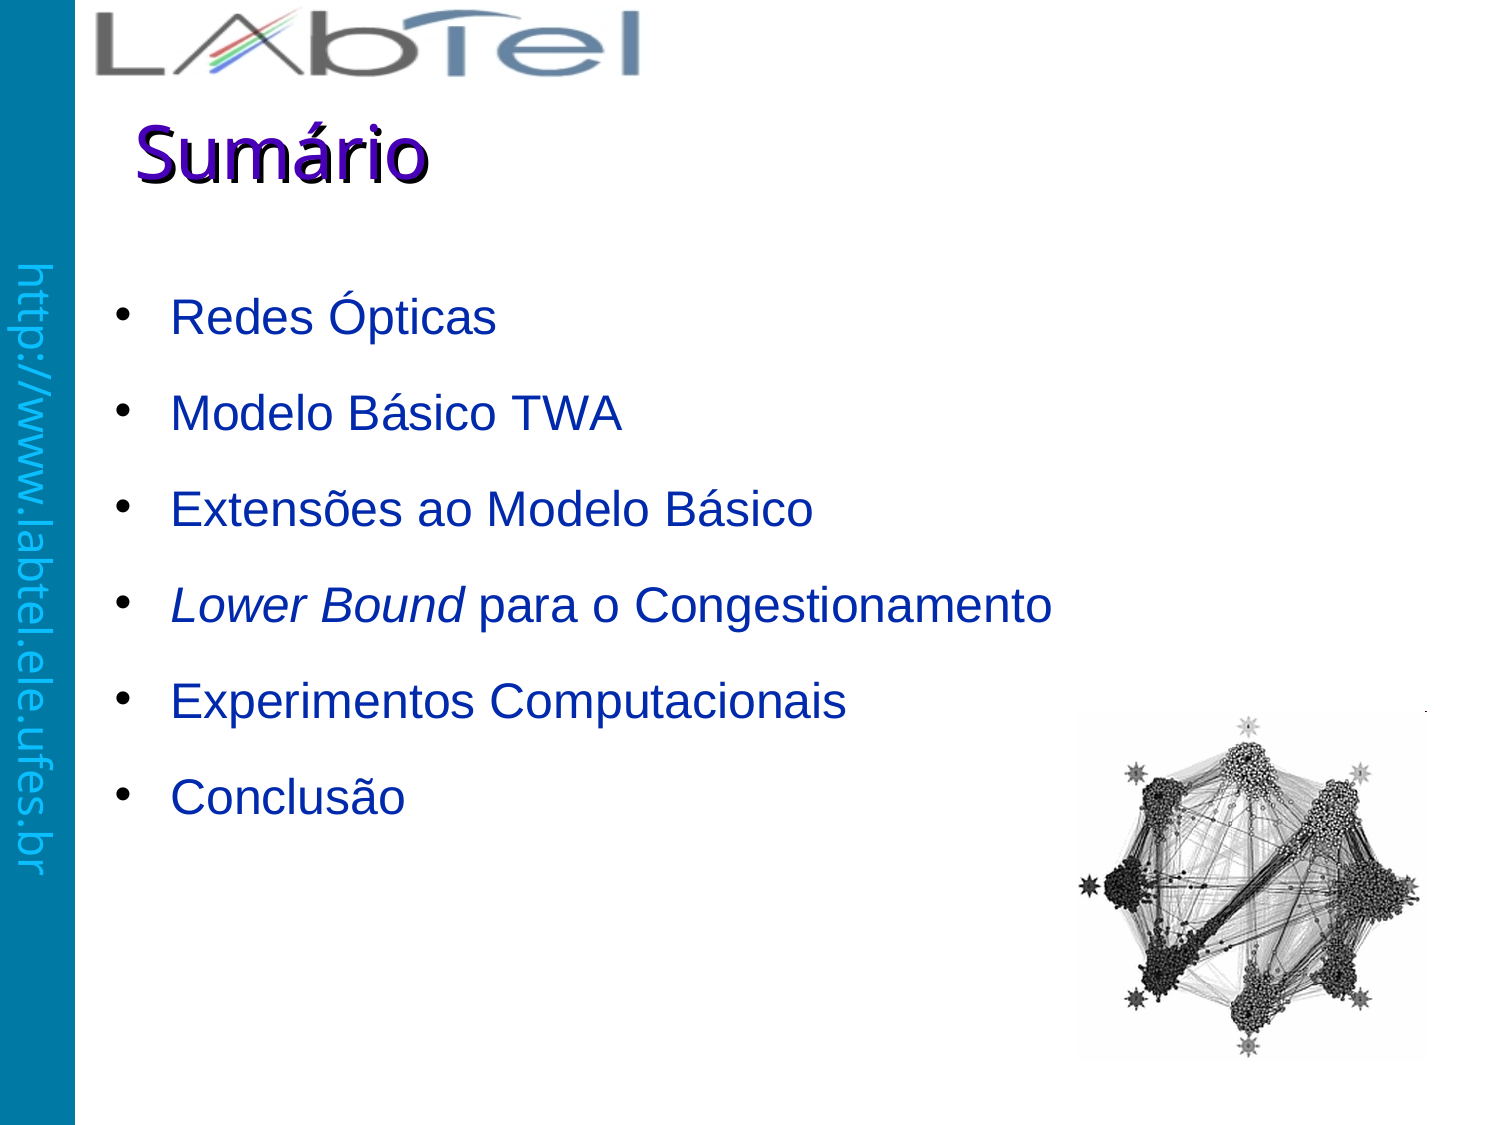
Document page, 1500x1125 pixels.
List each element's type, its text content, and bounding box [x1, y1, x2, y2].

title Sumário [99, 99, 1461, 237]
picture [1076, 711, 1427, 1061]
list Redes Ópticas Modelo Básico TWA Extensões ao Modelo Básico Lower Bound para o Congestionamento Experimentos Computacionais Conclusão [99, 237, 1461, 980]
picture [76, 0, 675, 88]
